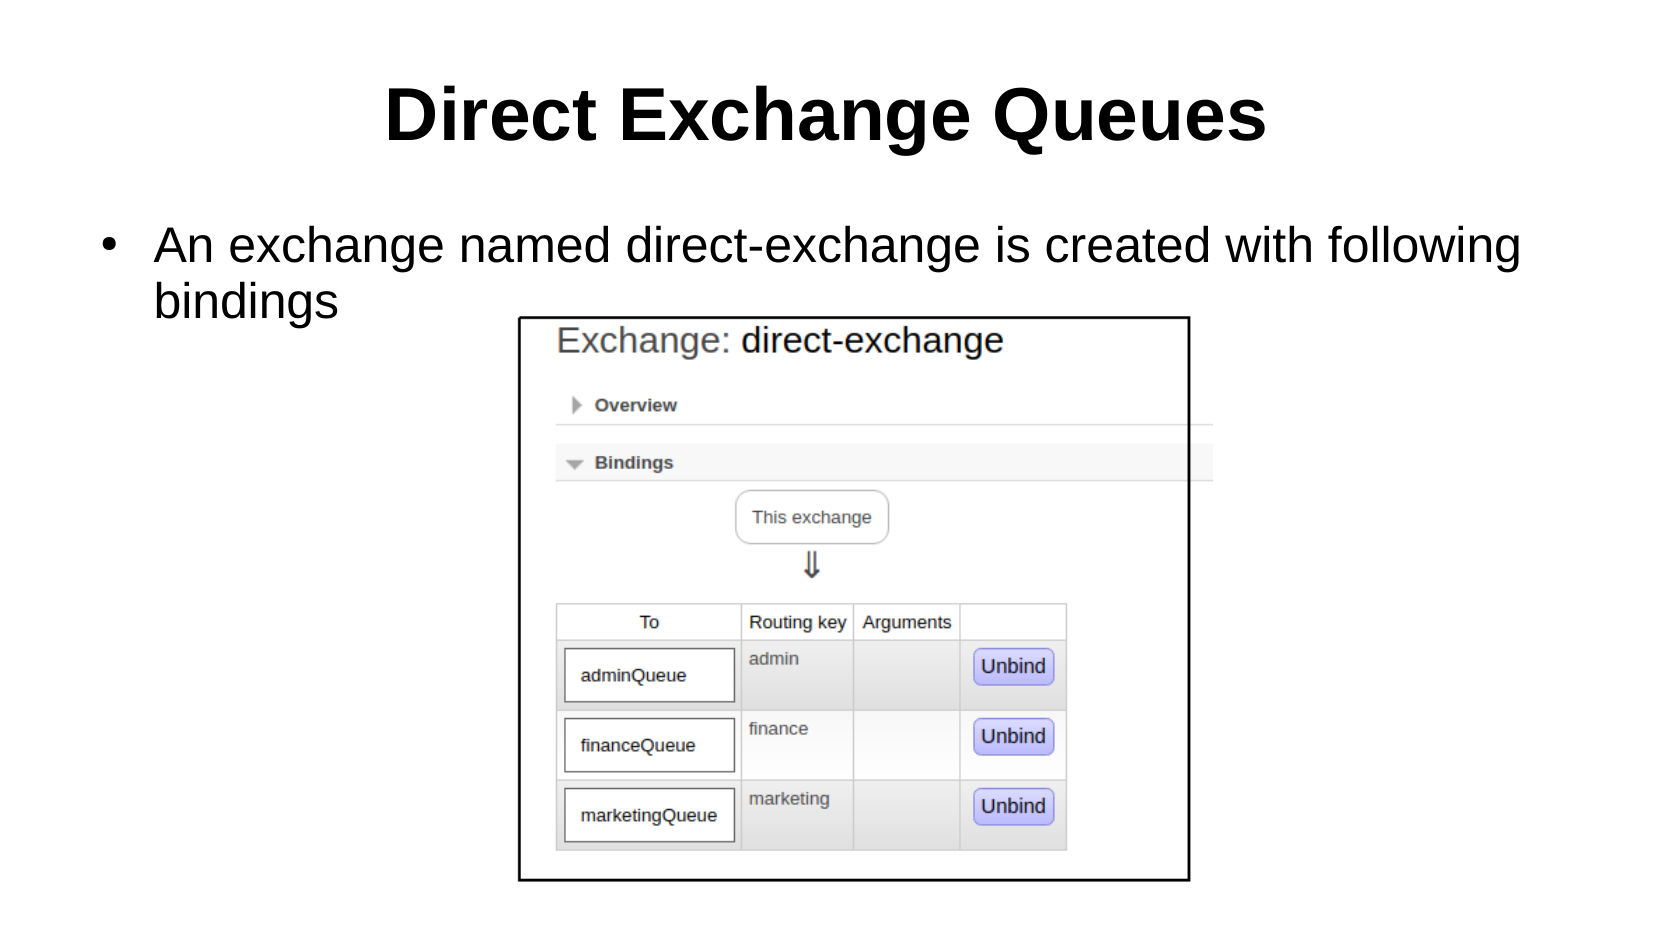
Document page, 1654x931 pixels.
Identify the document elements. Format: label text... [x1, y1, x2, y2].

list An exchange named direct-exchange is created with following bindings [82, 217, 1571, 758]
picture [507, 301, 1213, 886]
title Direct Exchange Queues [82, 37, 1571, 193]
